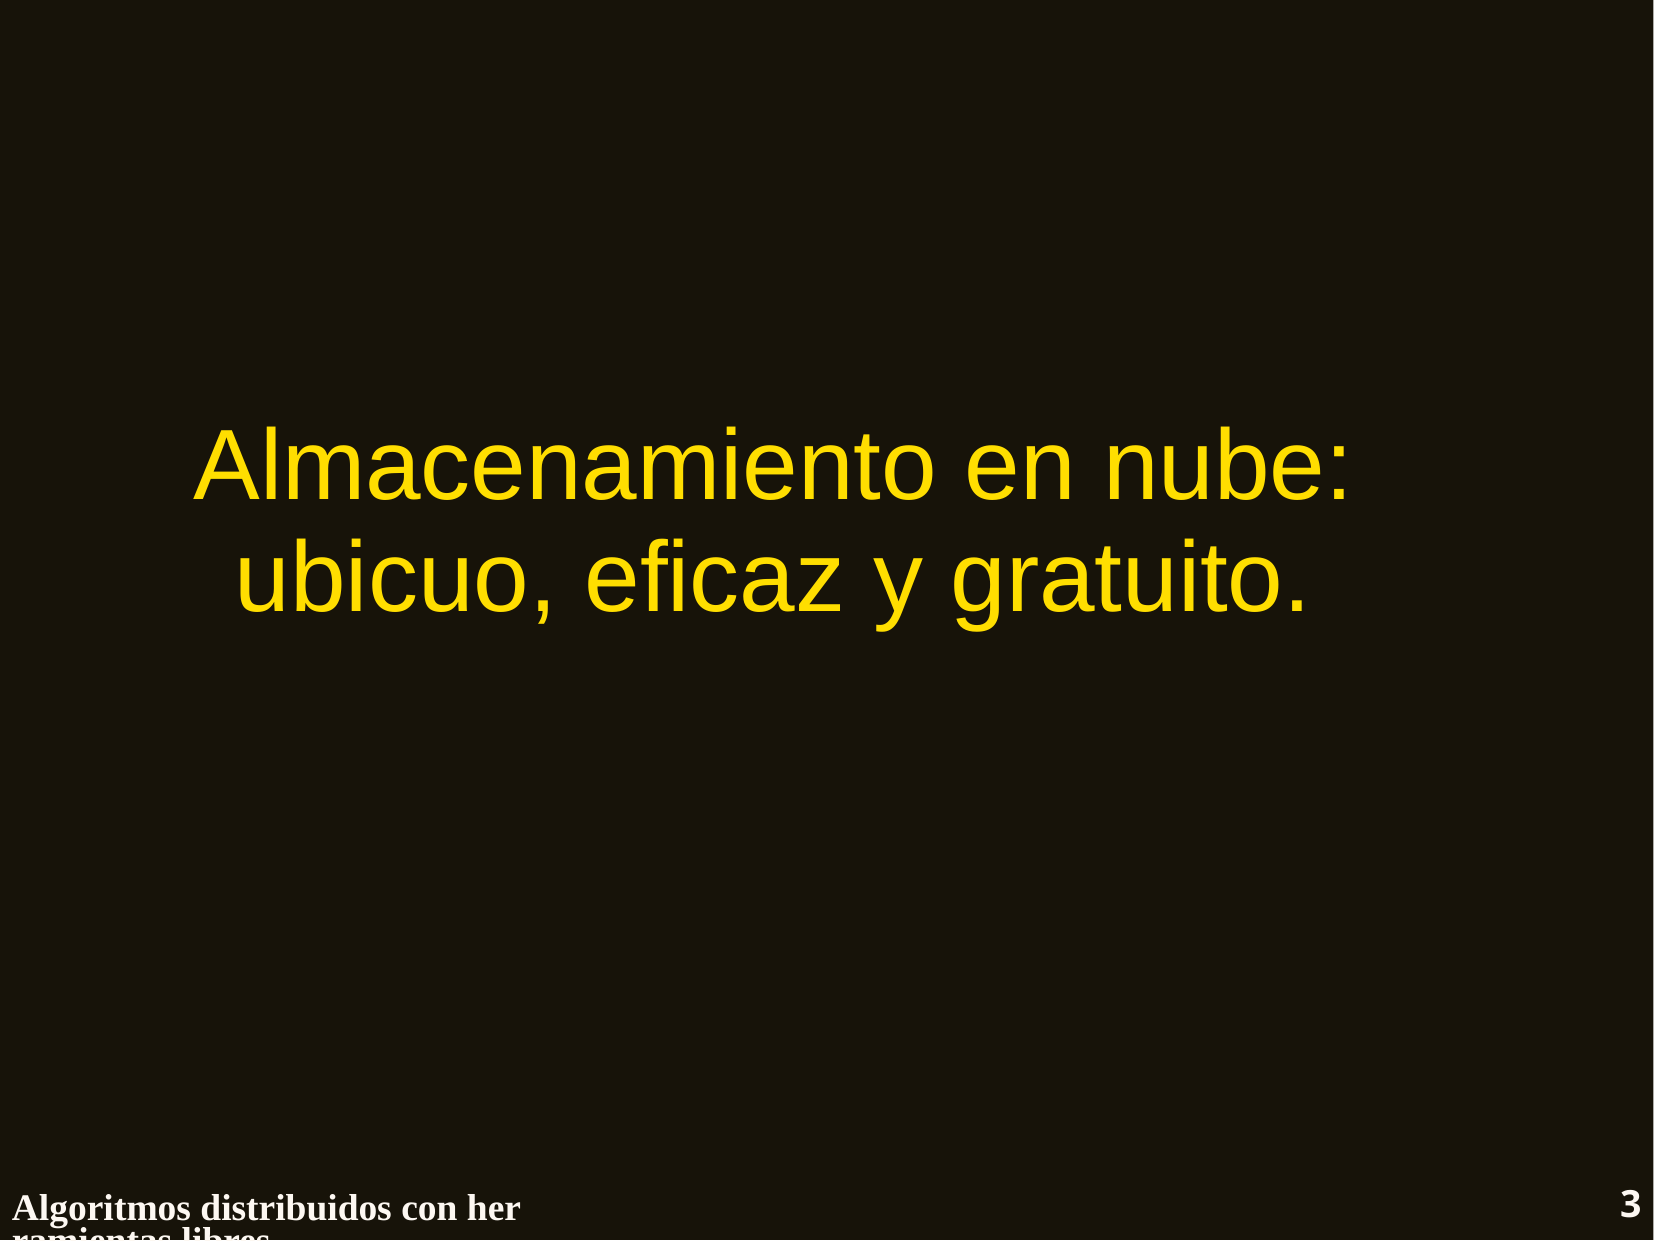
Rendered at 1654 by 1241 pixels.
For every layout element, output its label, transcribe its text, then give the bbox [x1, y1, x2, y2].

subtitle Almacenamiento en nube: ubicuo, eficaz y gratuito. [29, 31, 1518, 1010]
